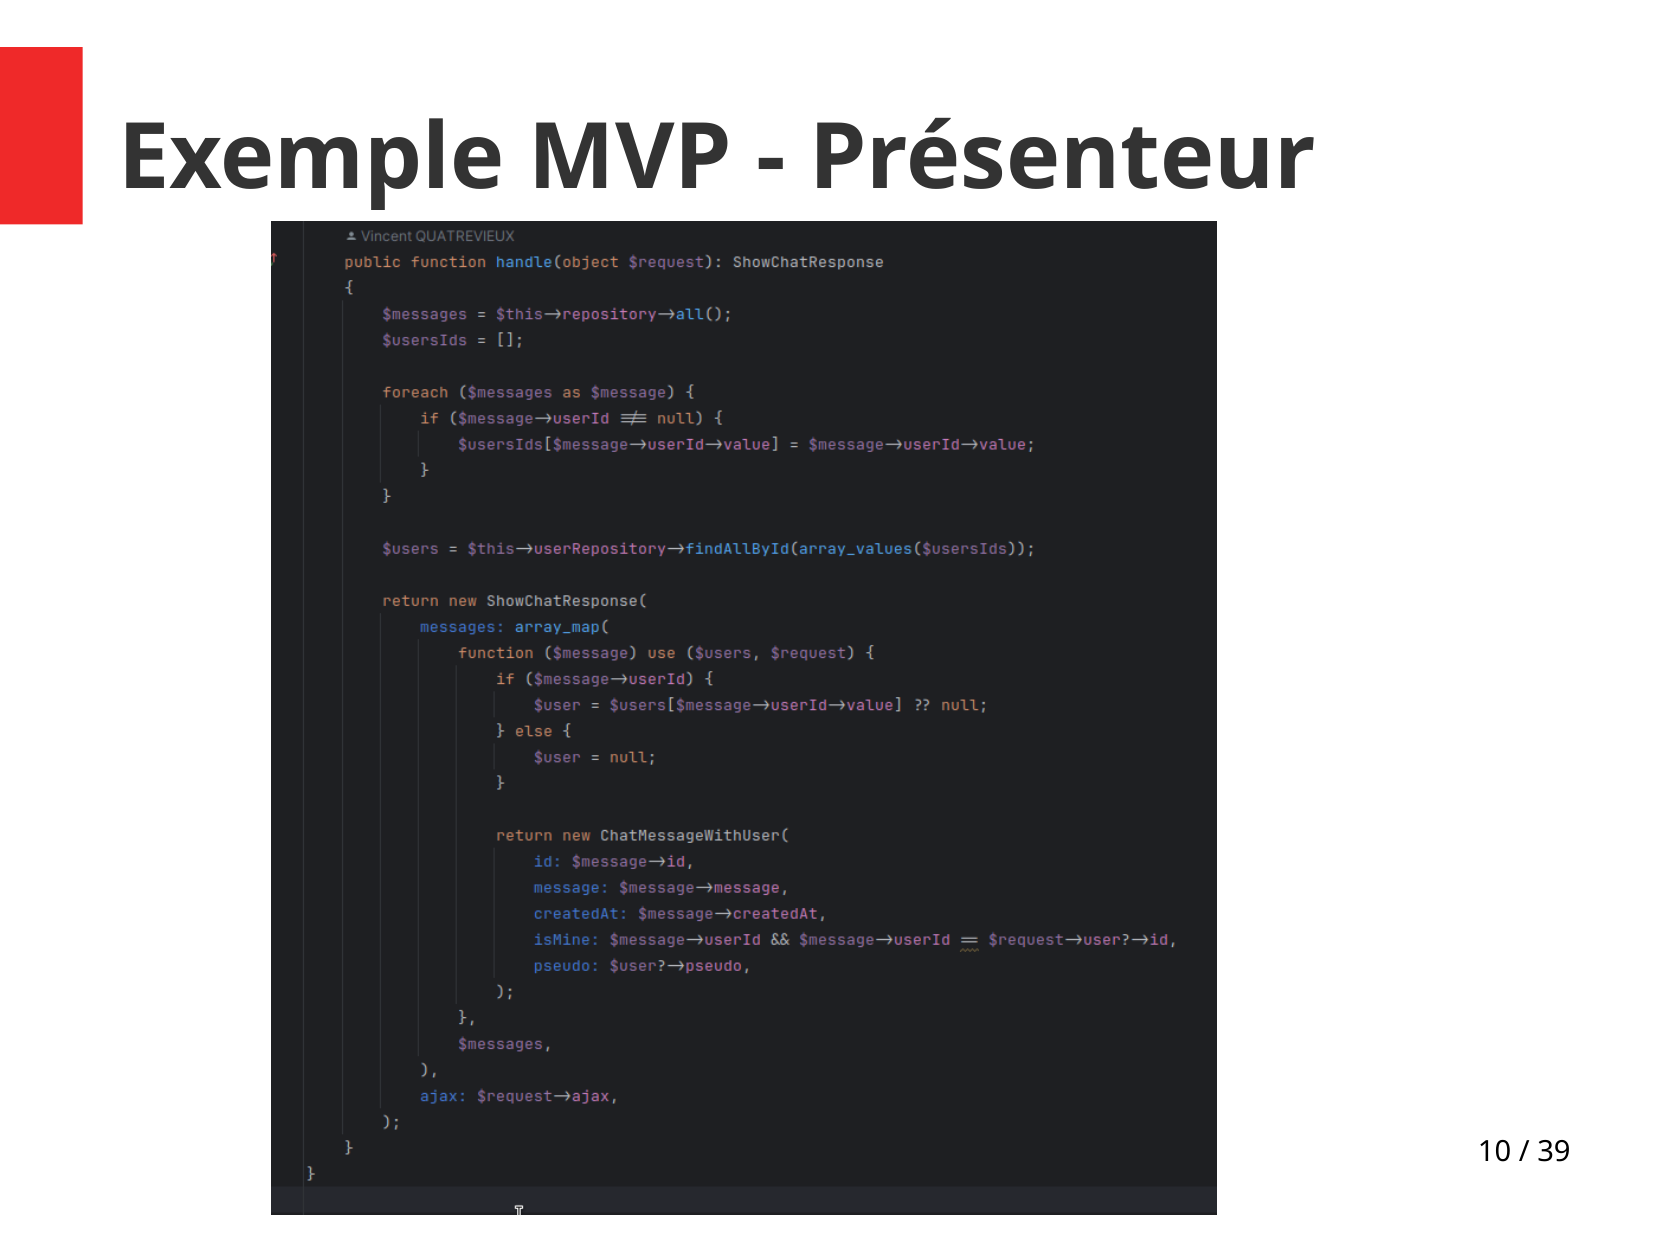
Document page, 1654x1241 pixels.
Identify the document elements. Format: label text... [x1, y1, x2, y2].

picture [271, 221, 1217, 1215]
title Exemple MVP - Présenteur [118, 49, 1571, 257]
